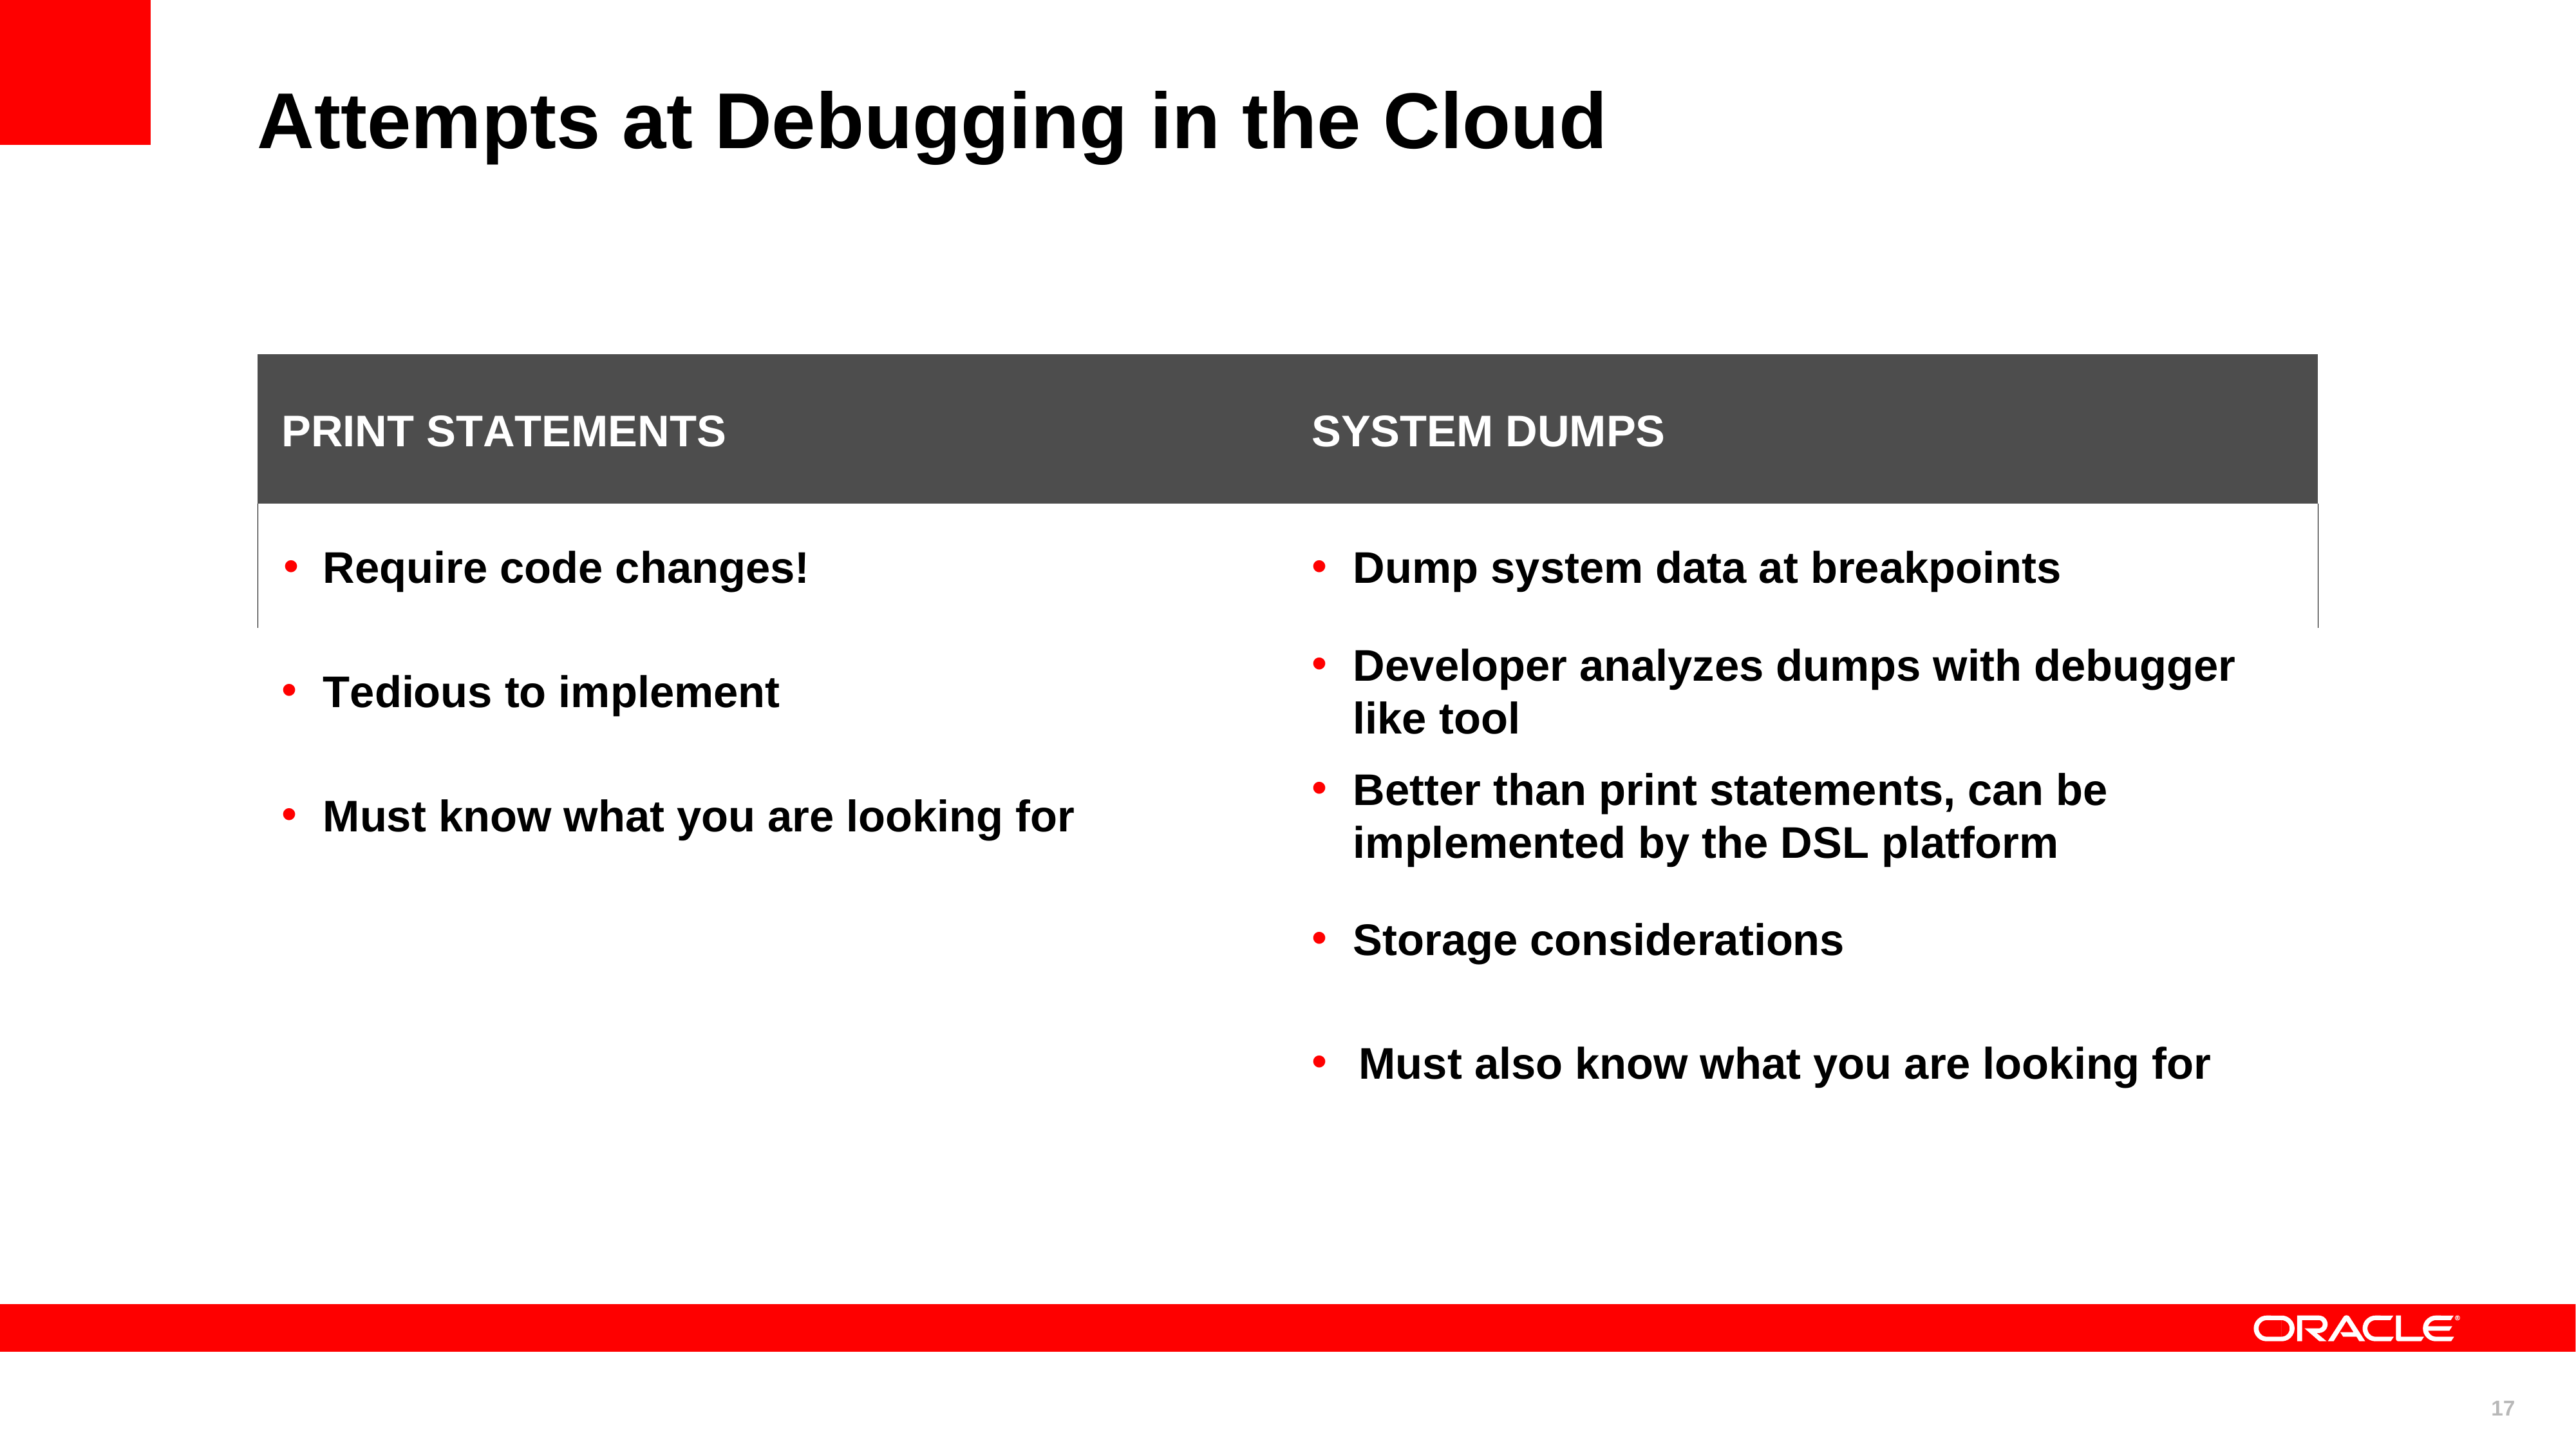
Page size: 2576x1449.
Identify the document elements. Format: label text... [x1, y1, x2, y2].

table_cell Dump system data at breakpoints [1288, 504, 2318, 628]
table_cell Developer analyzes dumps with debugger like tool [1288, 628, 2318, 752]
table_cell Require code changes! [258, 504, 1288, 628]
picture [0, 1304, 2576, 1352]
table_cell [258, 876, 1288, 999]
table_header SYSTEM DUMPS [1288, 354, 2318, 504]
table_cell Storage considerations [1288, 876, 2318, 999]
table_cell Must know what you are looking for [258, 752, 1288, 876]
table_cell Must also know what you are looking for [1288, 999, 2318, 1123]
table_cell Better than print statements, can be implemented by the DSL platform [1288, 752, 2318, 876]
table_cell Tedious to implement [258, 628, 1288, 752]
table_cell [258, 999, 1288, 1123]
picture [0, 0, 151, 145]
table_header PRINT STATEMENTS [258, 354, 1288, 504]
title Attempts at Debugging in the Cloud [257, 69, 2318, 251]
